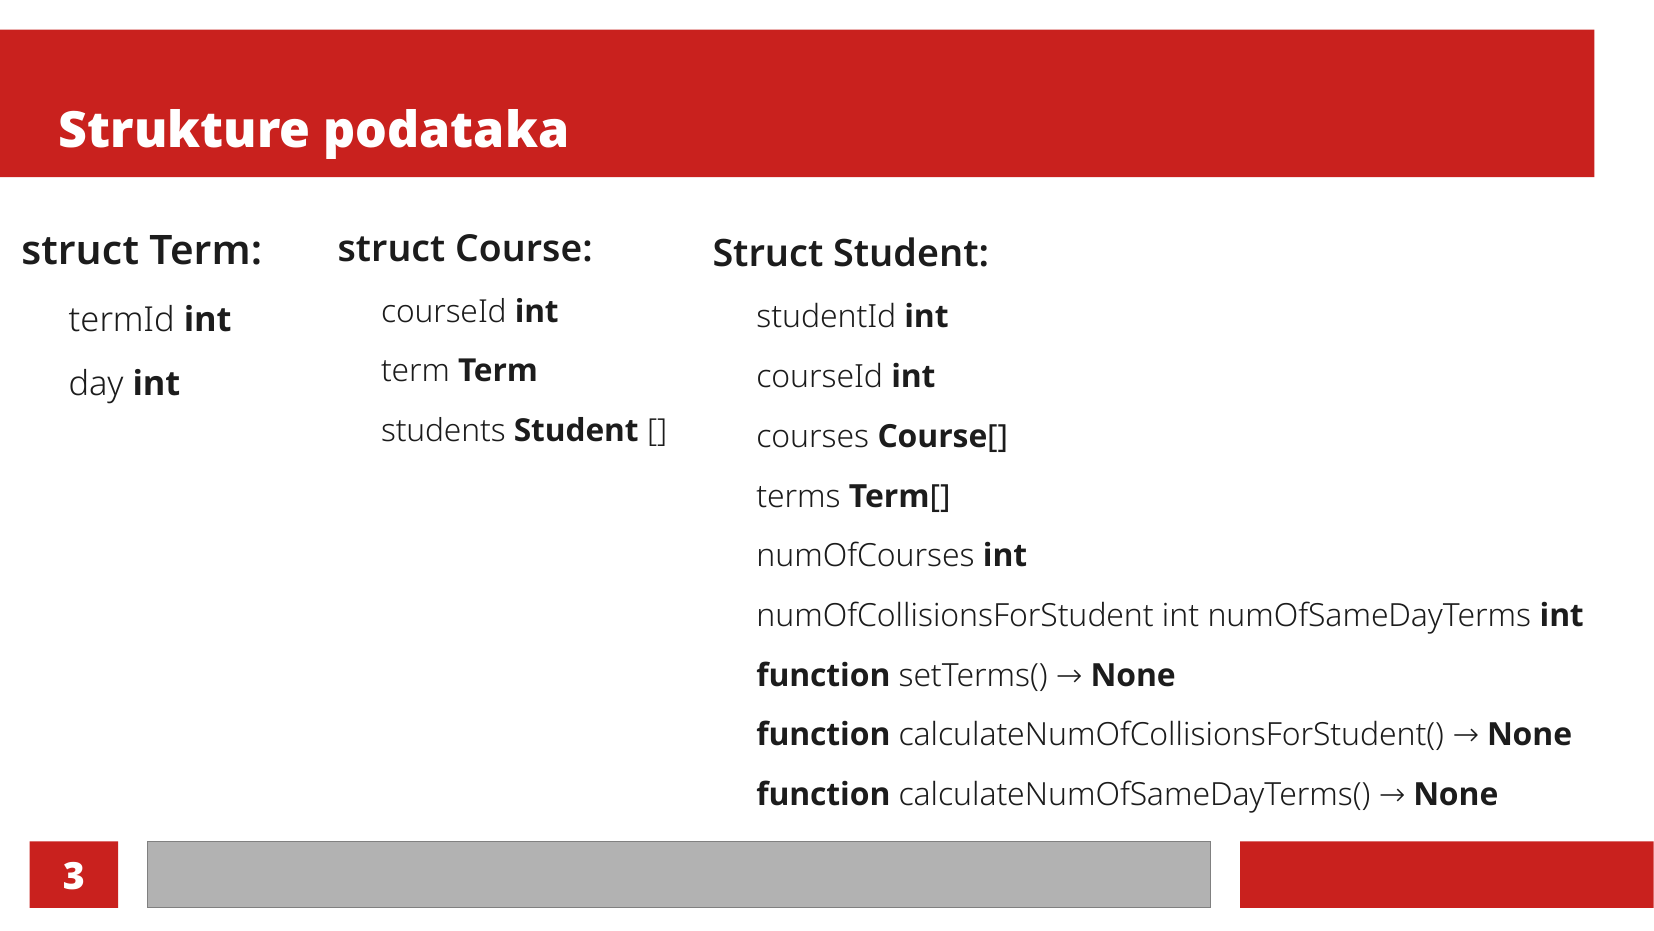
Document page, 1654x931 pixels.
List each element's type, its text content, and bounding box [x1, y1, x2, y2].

title Strukture podataka [59, 44, 1595, 163]
list struct Course: courseId int term Term students Student [] [337, 221, 676, 488]
list struct Term: termId int day int [21, 221, 337, 451]
list Struct Student: studentId int courseId int courses Course[] terms Term[] numOfCourses int numOfCollisionsForStudent int numOfSameDayTerms int function setTerms() → None function calculateNumOfCollisionsForStudent() → None function calculateNumOfSameDayTerms() → None [712, 226, 1651, 827]
